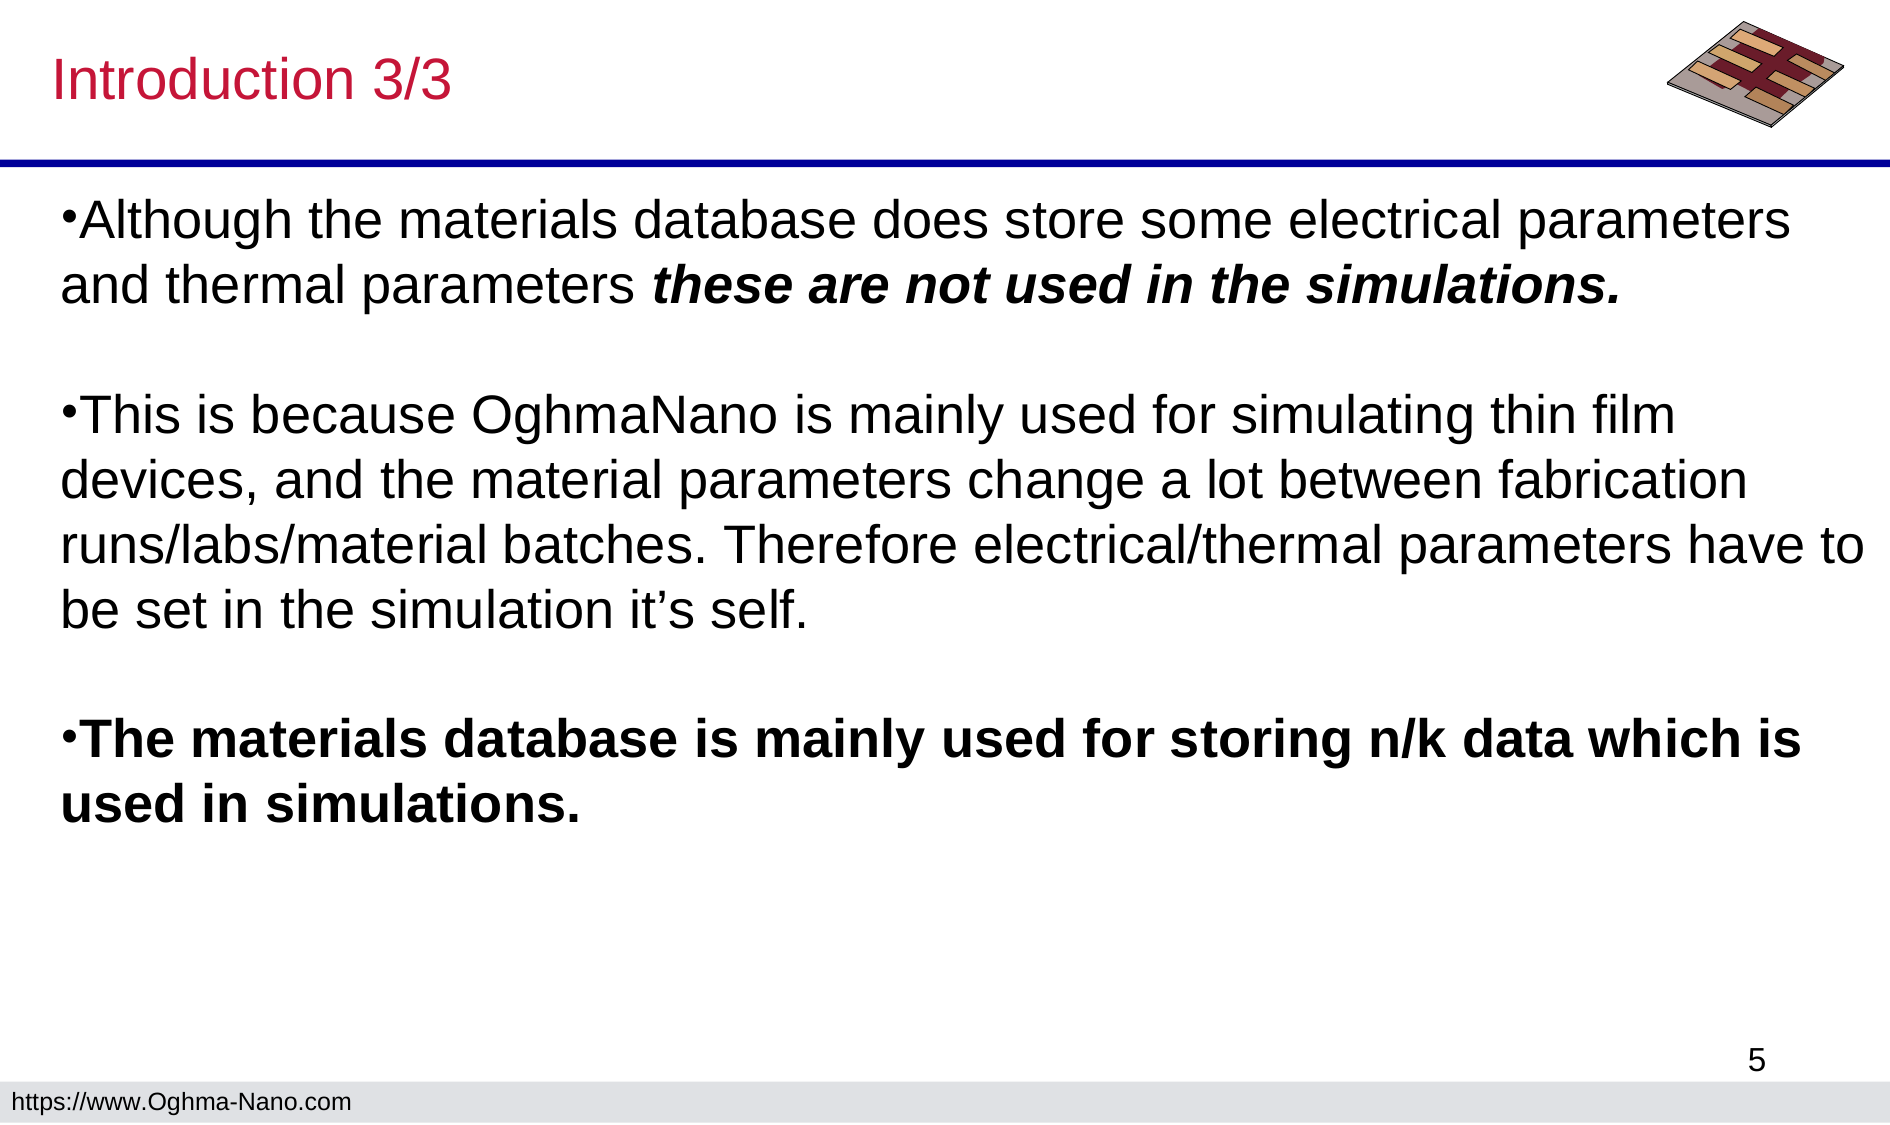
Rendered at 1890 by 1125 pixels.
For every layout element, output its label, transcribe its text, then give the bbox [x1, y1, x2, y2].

text_box <number> [1733, 1030, 1890, 1101]
title Introduction 3/3 [36, 27, 1434, 132]
text_box Although the materials database does store some electrical parameters and thermal parameters these are not used in the simulations. This is because OghmaNano is mainly used for simulating thin film devices, and the material parameters change a lot between fabrication runs/labs/material batches. Therefore electrical/thermal parameters have to be set in the simulation it’s self. The materials database is mainly used for storing n/k data which is used in simulations. [45, 176, 1890, 842]
